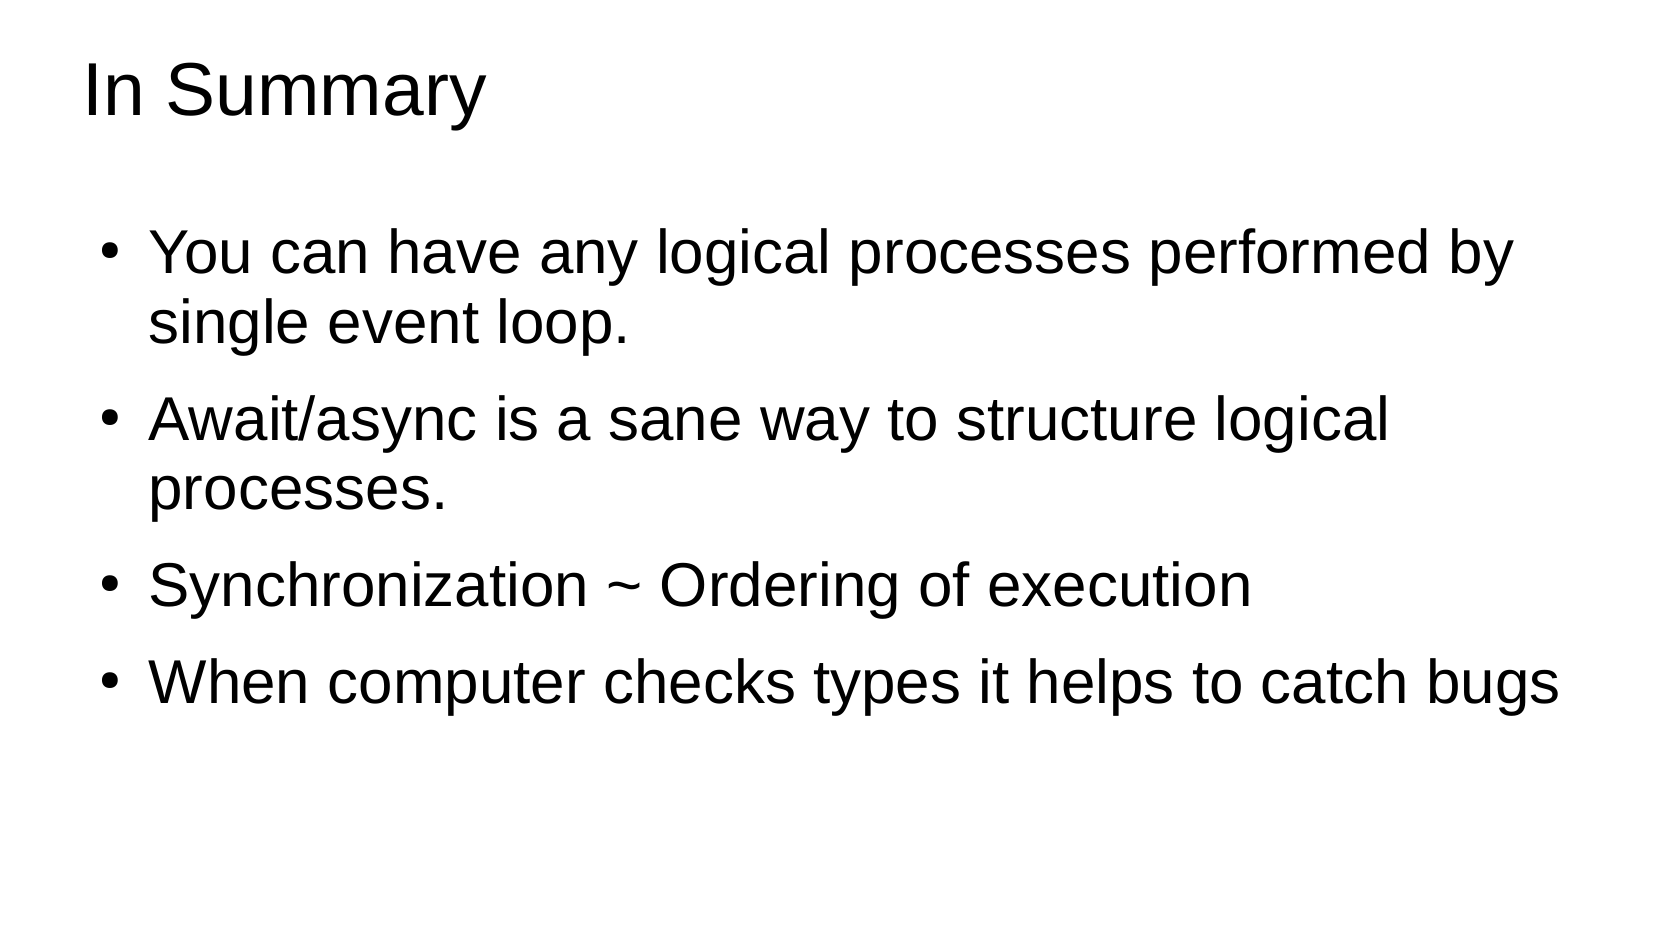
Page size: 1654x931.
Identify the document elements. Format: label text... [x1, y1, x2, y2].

list You can have any logical processes performed by single event loop. Await/async is a sane way to structure logical processes. Synchronization ~ Ordering of execution When computer checks types it helps to catch bugs [82, 217, 1571, 758]
title In Summary [82, 37, 1571, 142]
